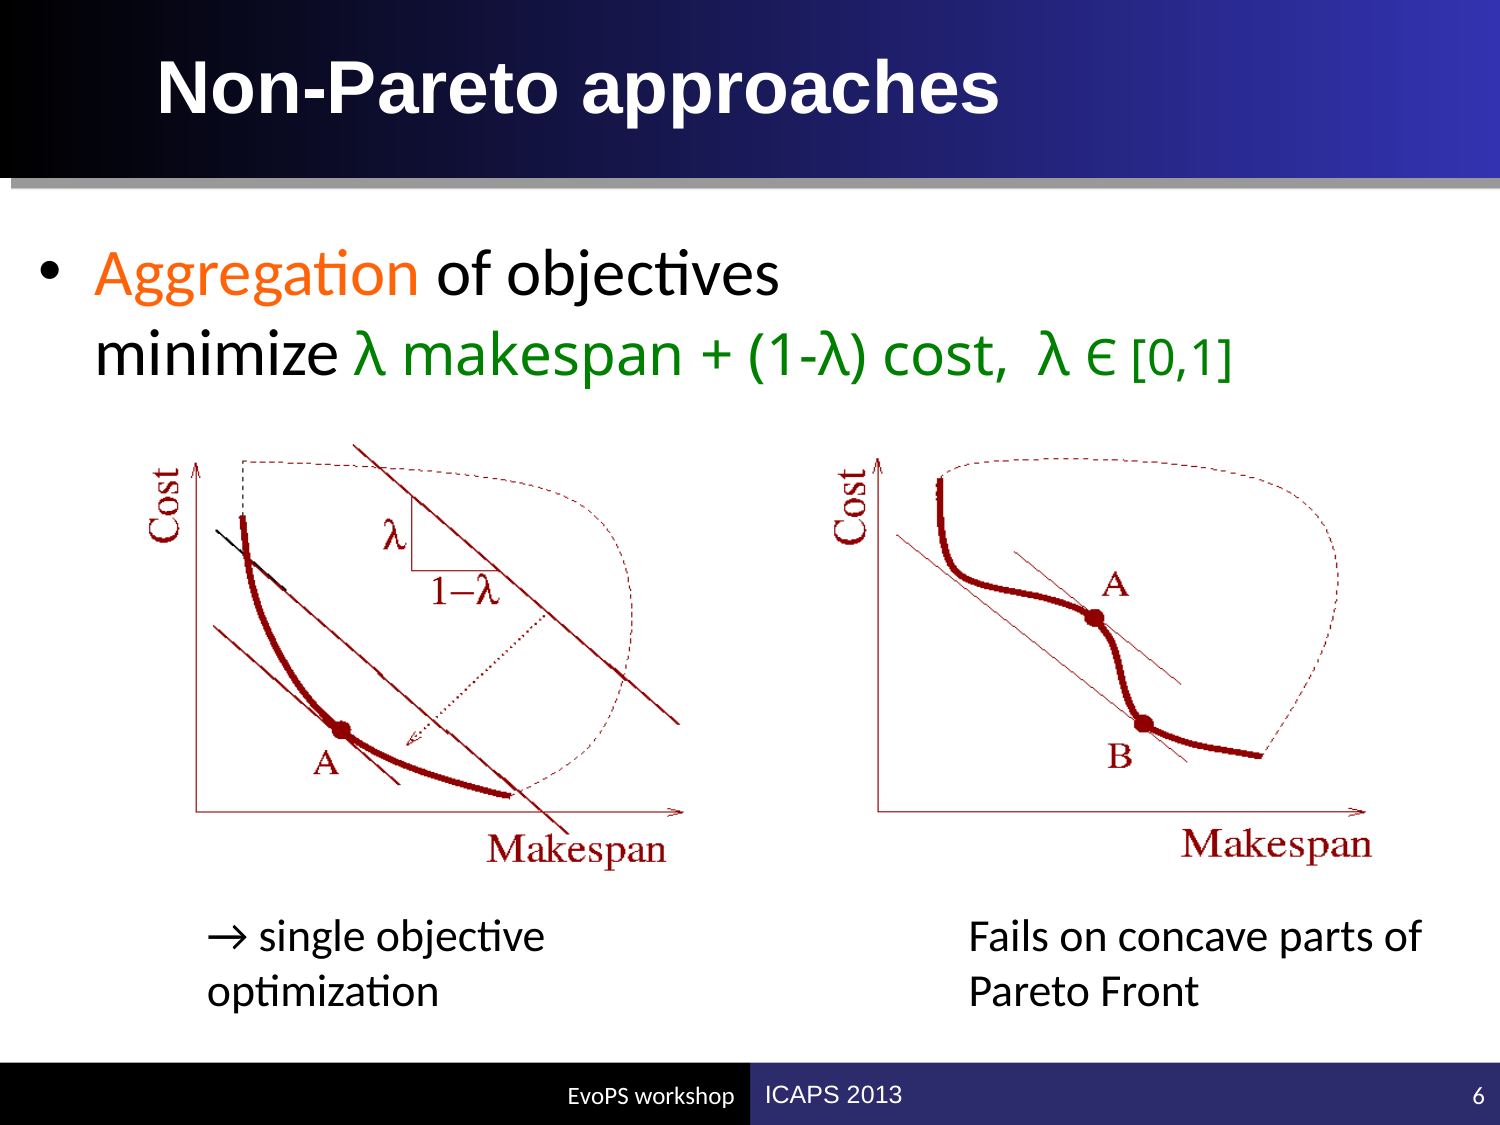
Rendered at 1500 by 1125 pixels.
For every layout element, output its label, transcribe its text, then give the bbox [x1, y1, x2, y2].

picture [148, 443, 686, 875]
list Fails on concave parts of Pareto Front [897, 897, 1465, 1040]
list Aggregation of objectives minimize λ makespan + (1-λ) cost, λ Є [0,1] [23, 221, 1436, 1099]
text_box Non-Pareto approaches [141, 31, 1214, 137]
list → single objective optimization [135, 897, 703, 1040]
picture [833, 456, 1382, 869]
